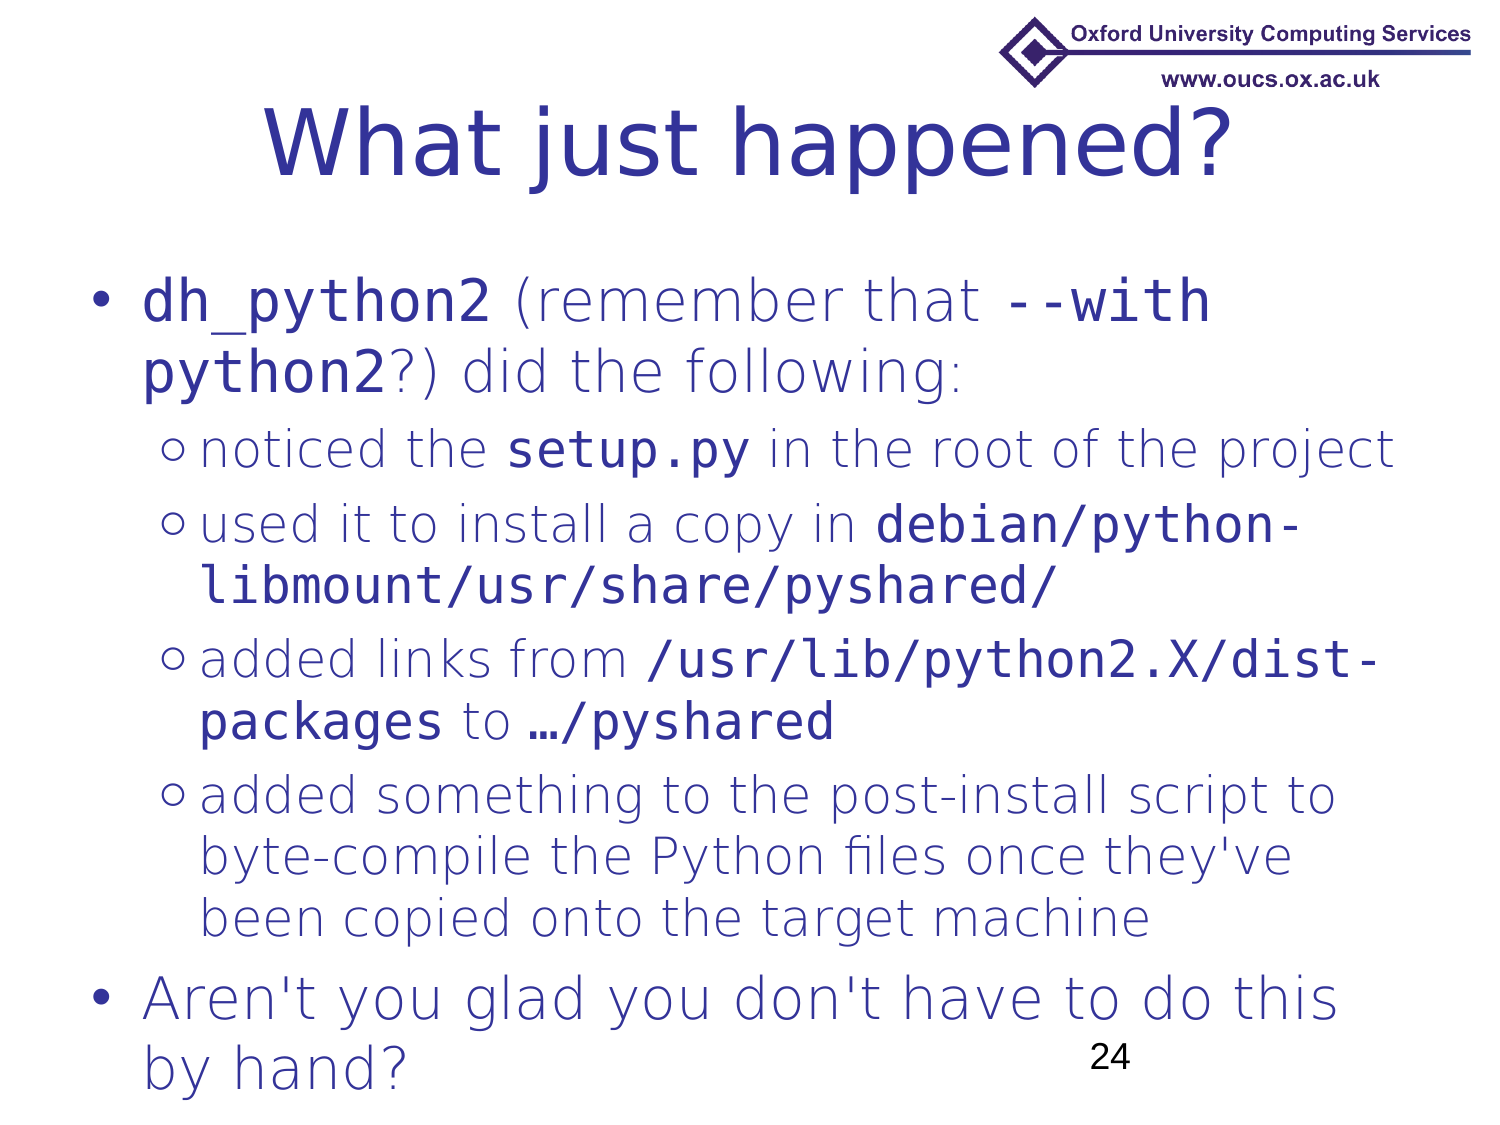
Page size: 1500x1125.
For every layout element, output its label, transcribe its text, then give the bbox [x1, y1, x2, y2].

list dh_python2 (remember that --with python2?) did the following: noticed the setup.py in the root of the project used it to install a copy in debian/python-libmount/usr/share/pyshared/ added links from /usr/lib/python2.X/dist-packages to …/pyshared added something to the post-install script to byte-compile the Python files once they've been copied onto the target machine Aren't you glad you don't have to do this by hand? [76, 255, 1427, 1124]
picture [998, 16, 1471, 102]
title What just happened? [75, 45, 1426, 233]
